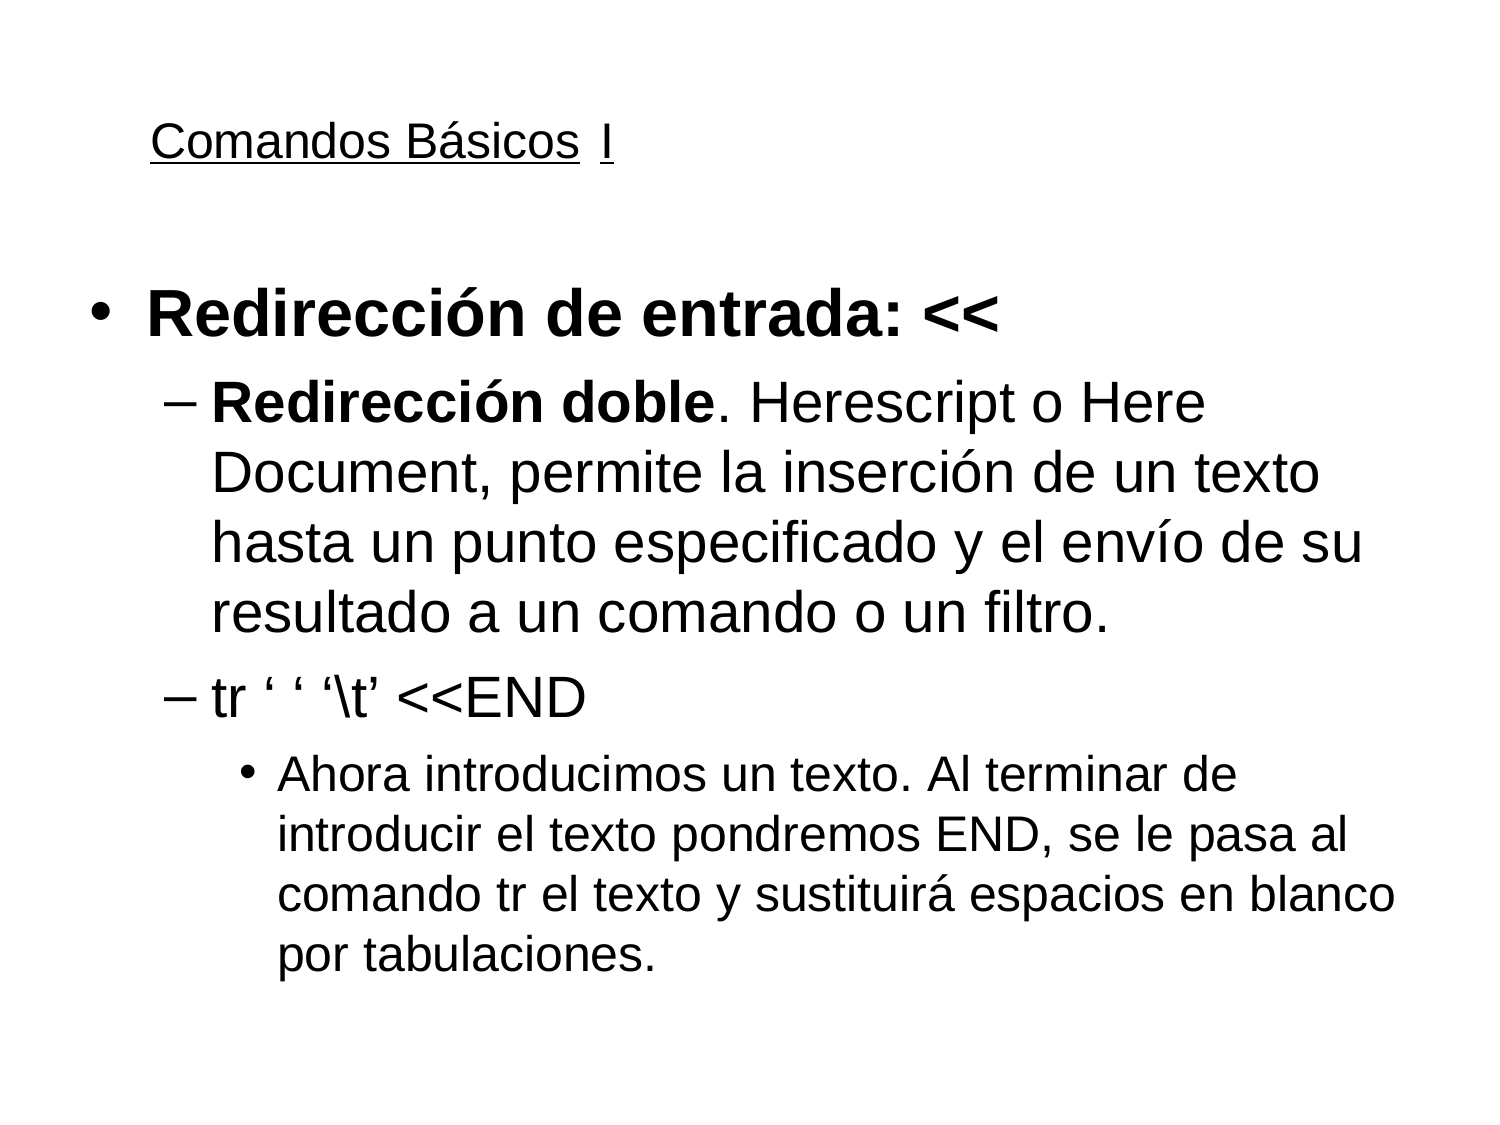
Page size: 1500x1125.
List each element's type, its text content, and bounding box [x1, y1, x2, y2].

title Comandos Básicos I [75, 45, 1426, 233]
list Redirección de entrada: << Redirección doble. Herescript o Here Document, permite la inserción de un texto hasta un punto especificado y el envío de su resultado a un comando o un filtro. tr ‘ ‘ ‘\t’ <<END Ahora introducimos un texto. Al terminar de introducir el texto pondremos END, se le pasa al comando tr el texto y sustituirá espacios en blanco por tabulaciones. [75, 262, 1426, 1006]
